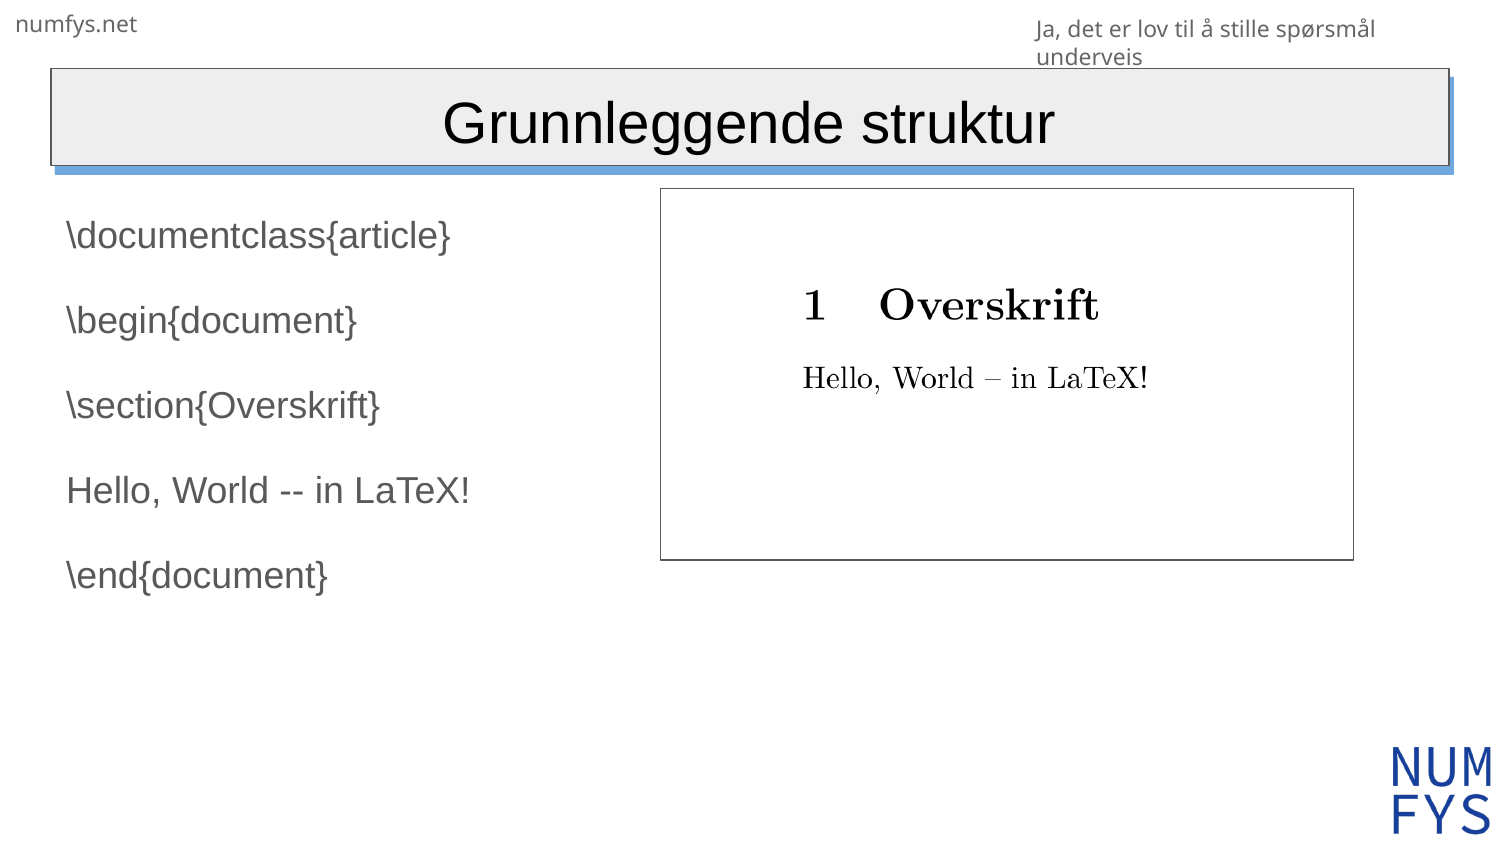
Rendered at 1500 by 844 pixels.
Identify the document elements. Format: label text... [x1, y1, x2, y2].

title Grunnleggende struktur [51, 70, 1449, 165]
picture [661, 189, 1353, 560]
picture [1383, 737, 1500, 844]
list \documentclass{article} \begin{document} \section{Overskrift} Hello, World -- in LaTeX! \end{document} [51, 189, 1449, 750]
